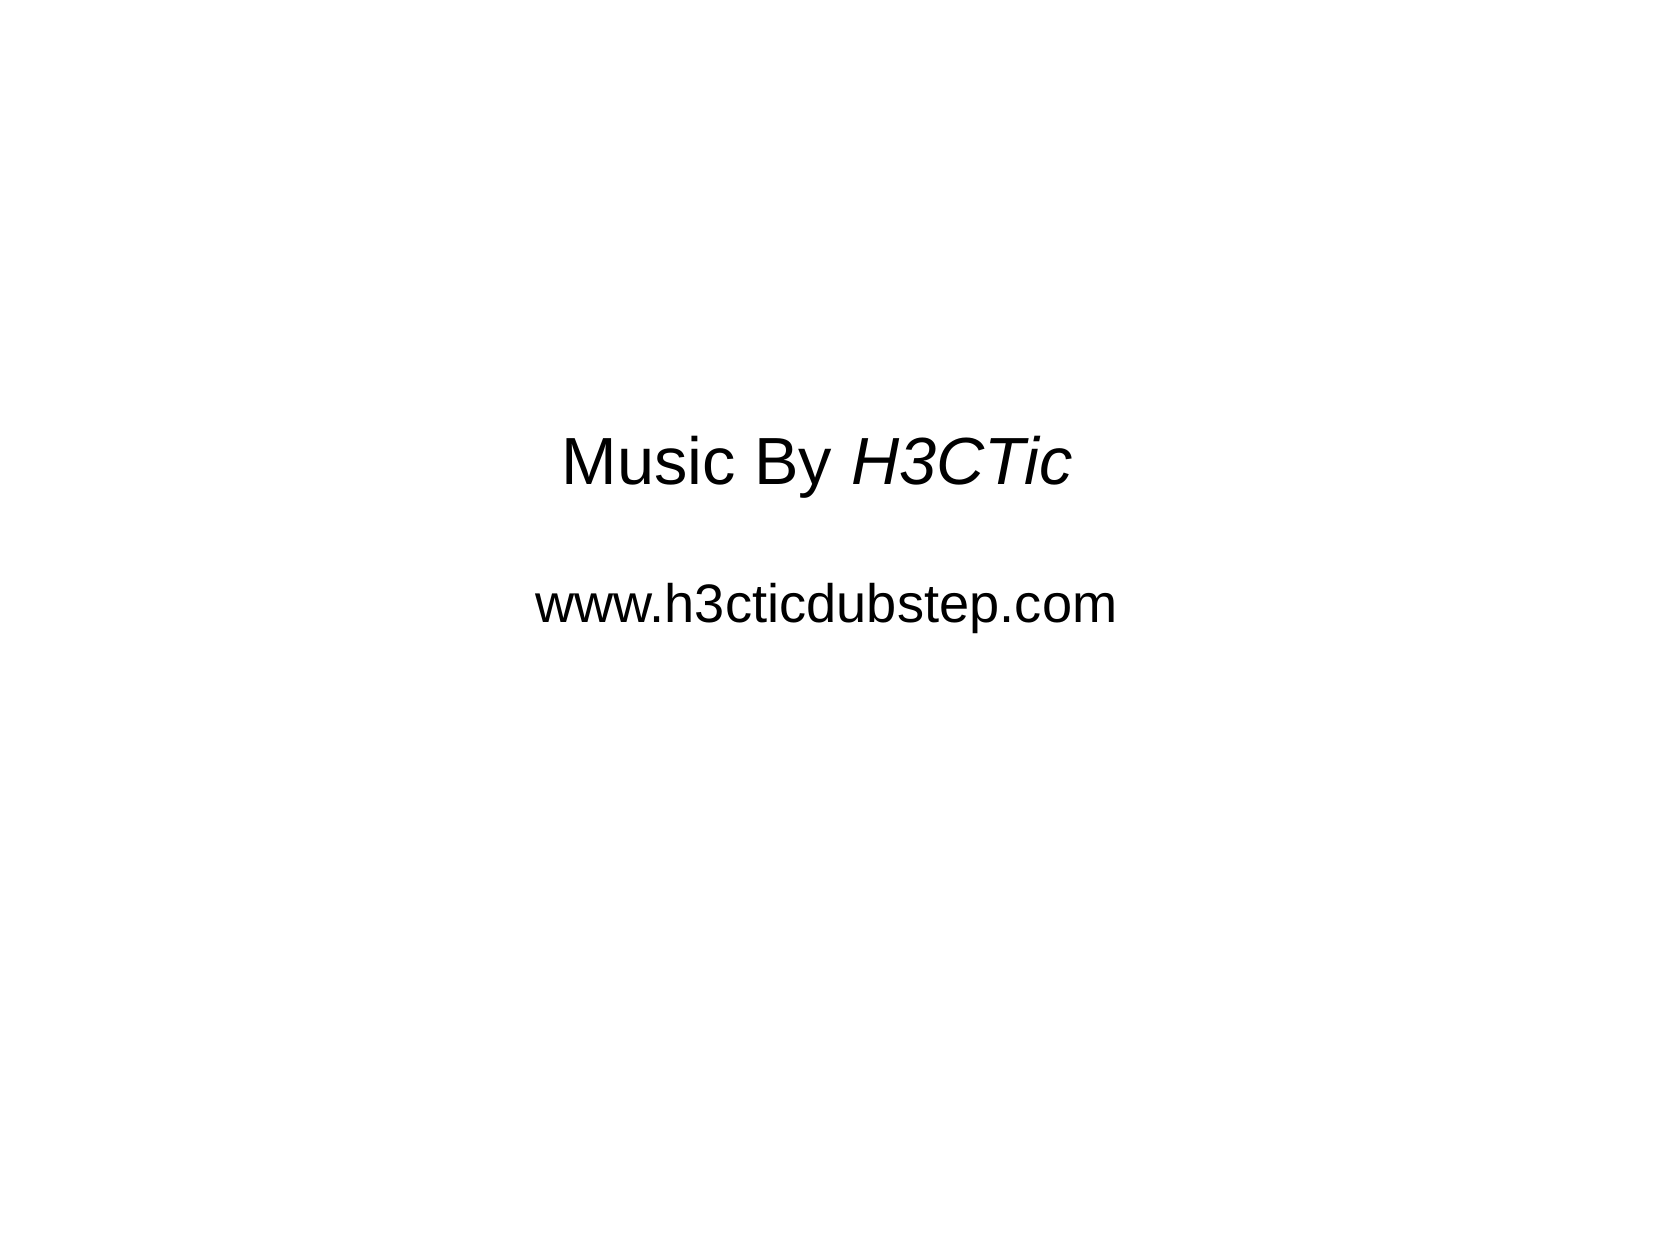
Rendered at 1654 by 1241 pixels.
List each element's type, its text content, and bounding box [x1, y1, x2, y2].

subtitle Music By H3CTic www.h3cticdubstep.com [82, 49, 1571, 1010]
